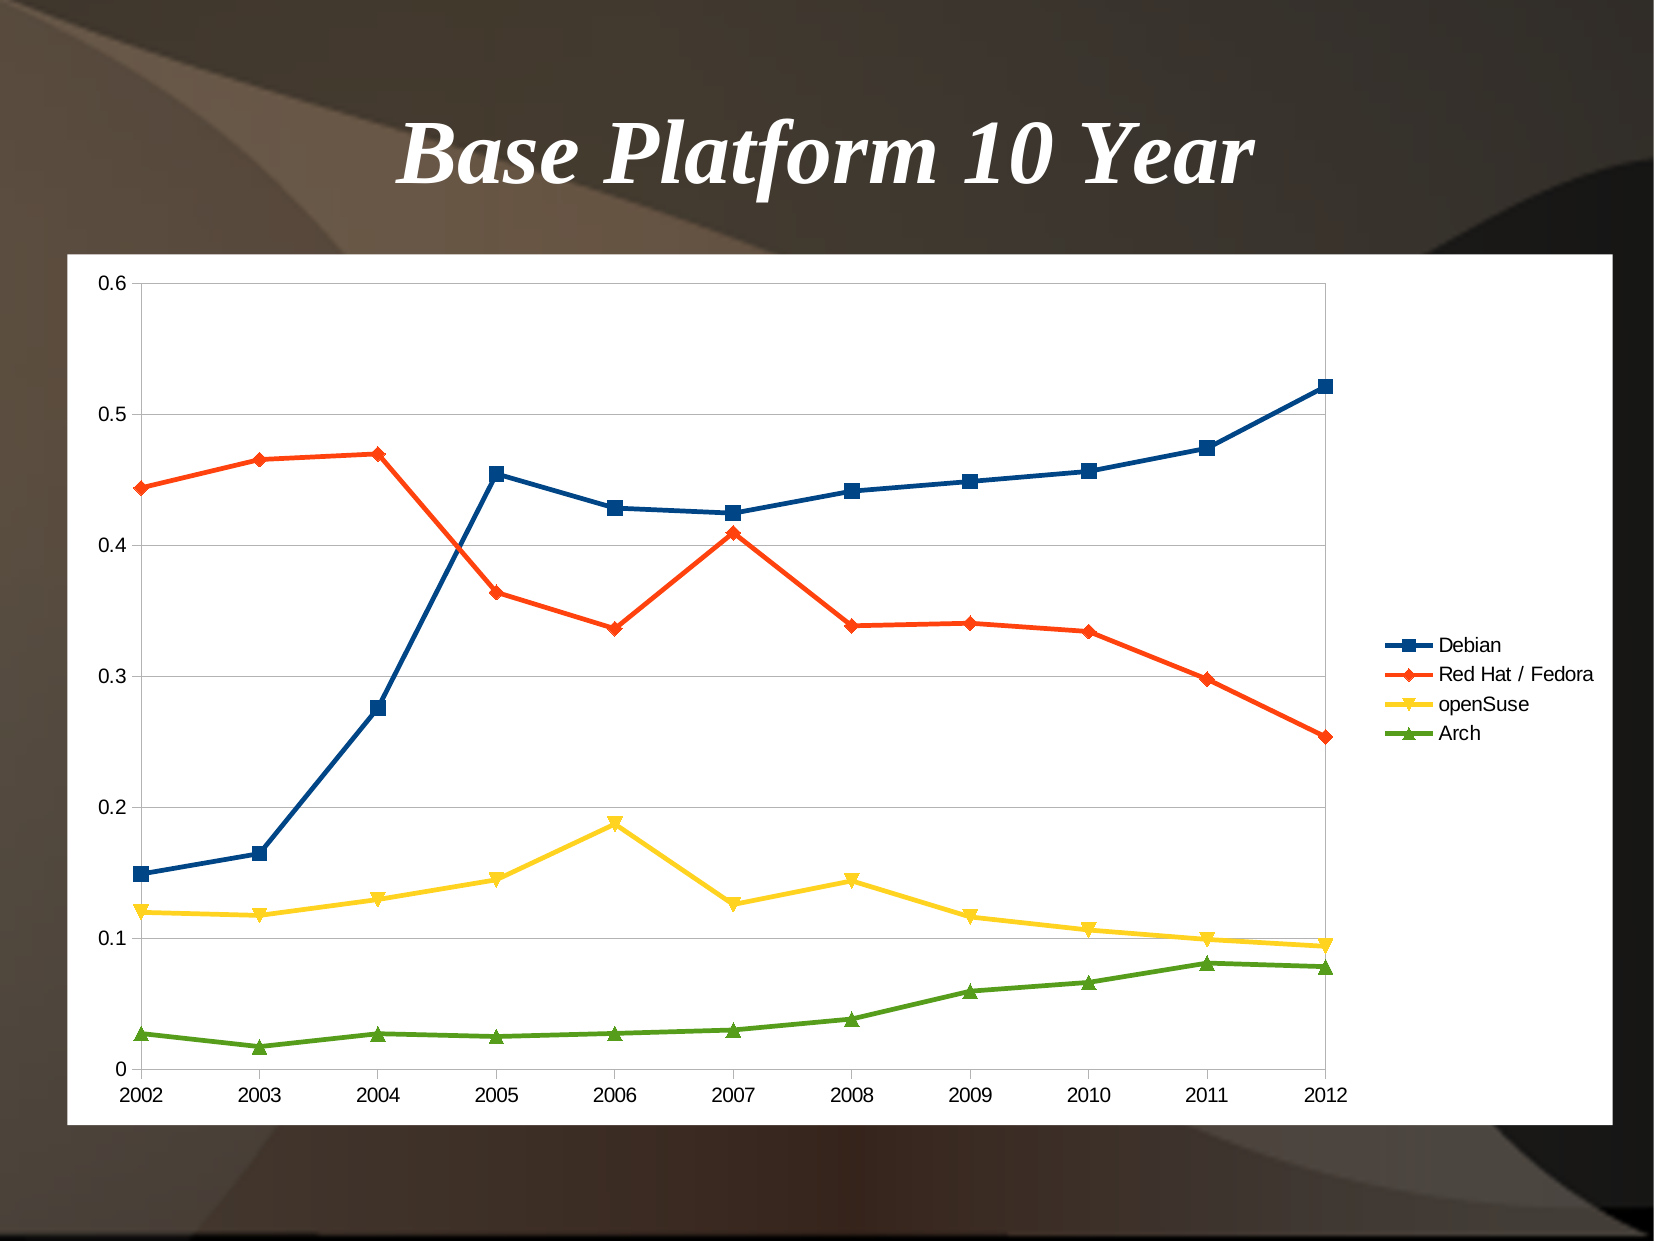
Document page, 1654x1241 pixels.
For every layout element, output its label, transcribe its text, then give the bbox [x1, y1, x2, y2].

chart [67, 254, 1613, 1126]
picture [0, 0, 1654, 1241]
title Base Platform 10 Year [82, 56, 1571, 250]
